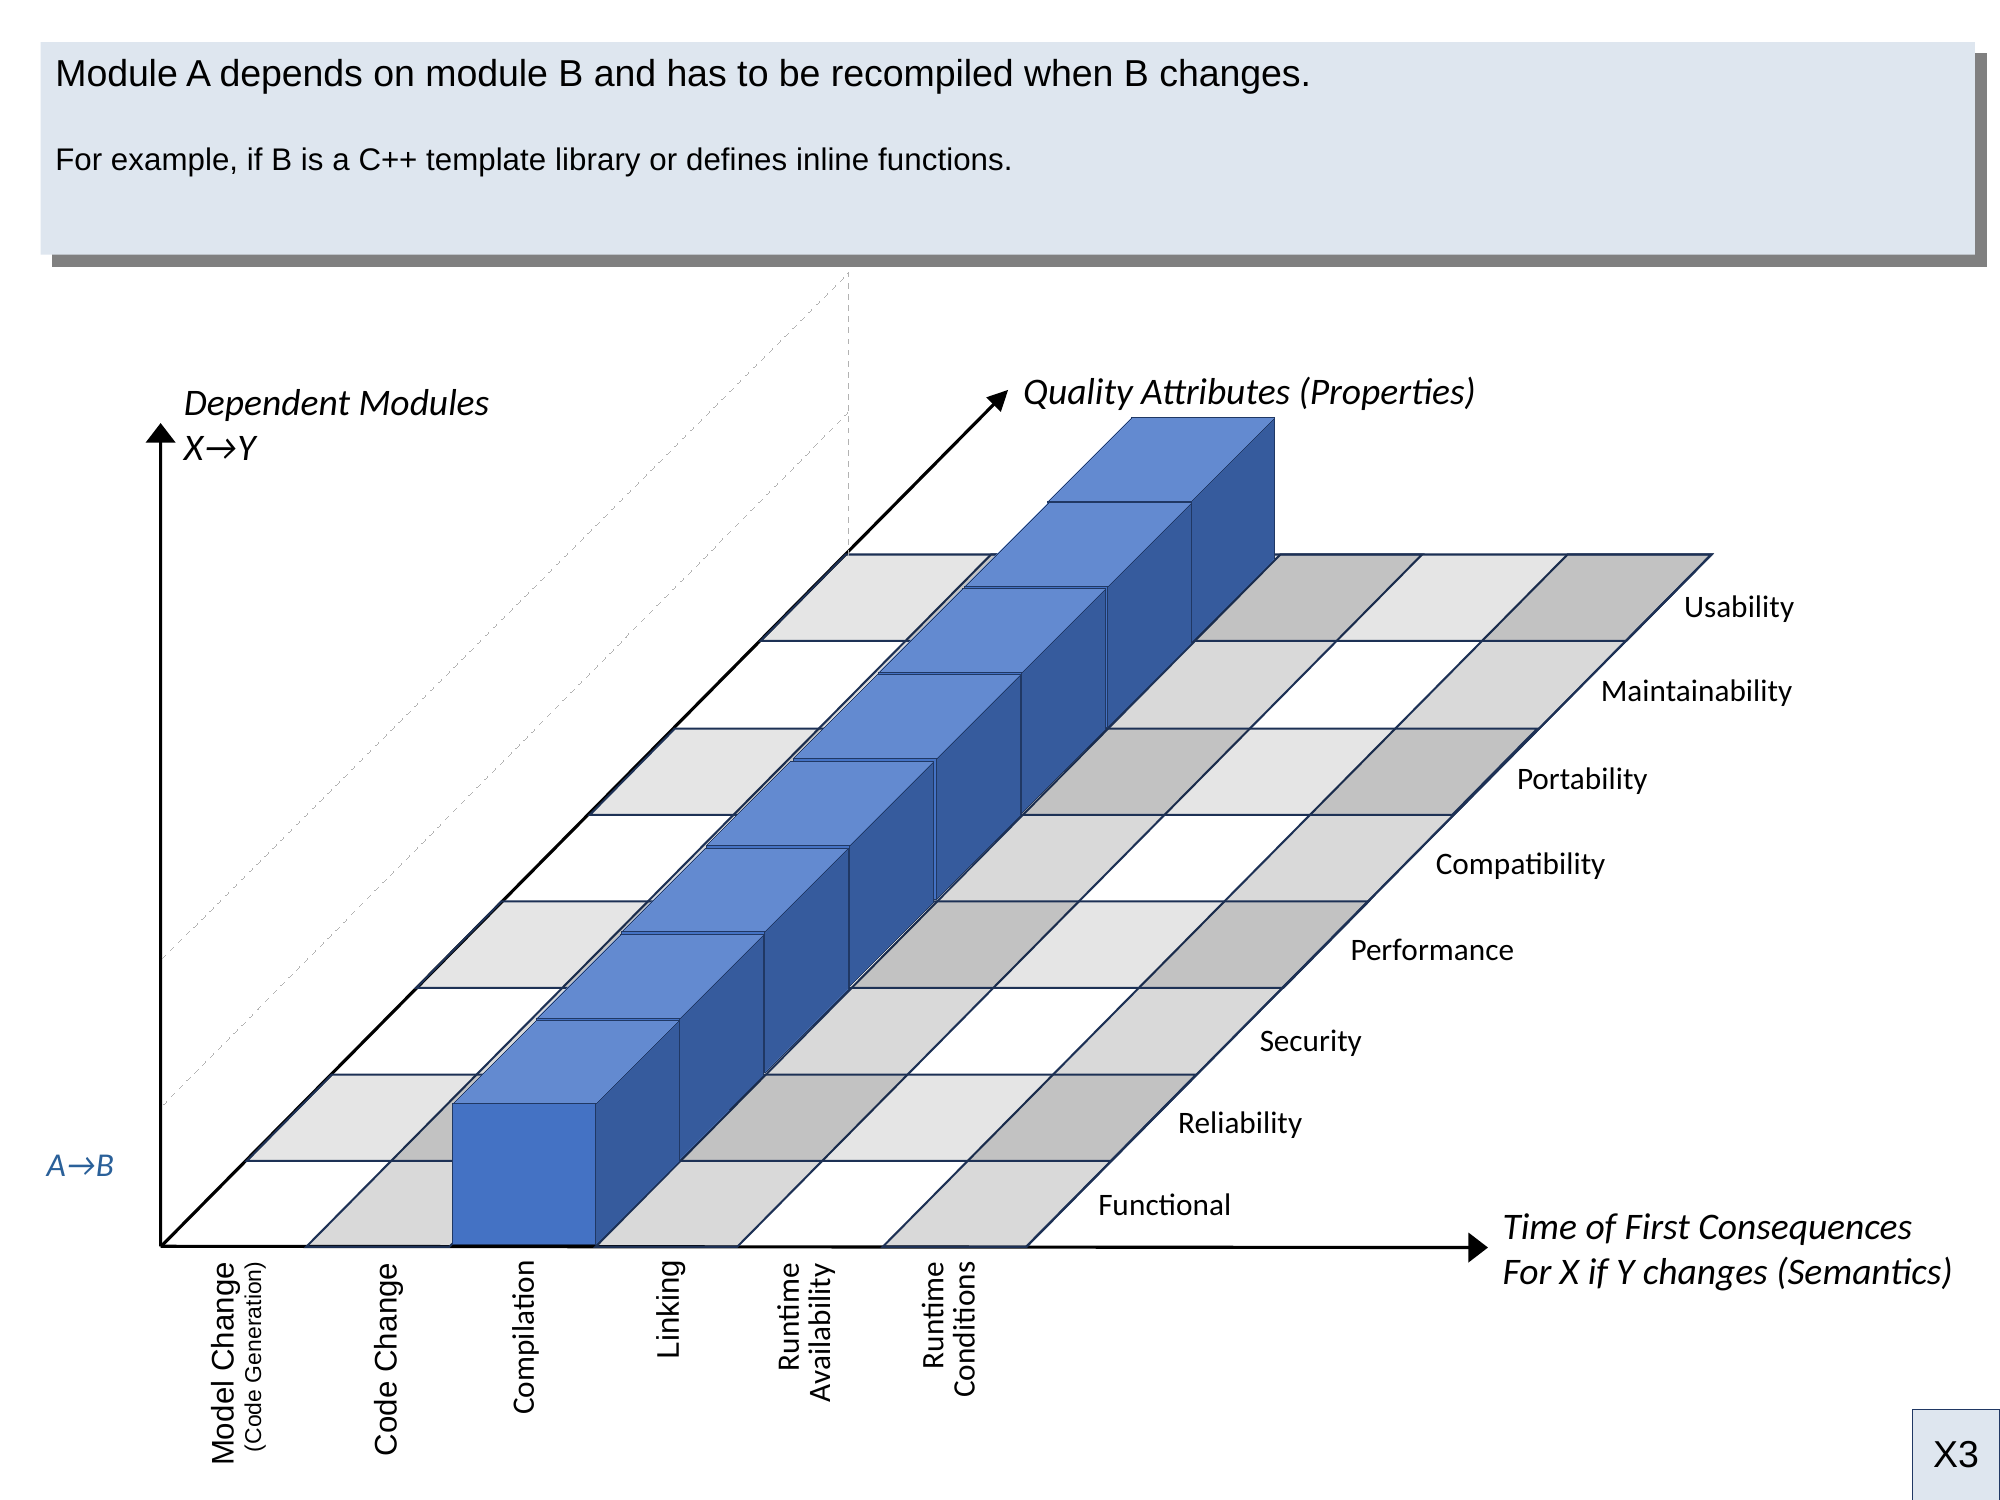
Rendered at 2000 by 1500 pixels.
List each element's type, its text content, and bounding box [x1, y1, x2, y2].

text_box Compatibility [1420, 835, 1694, 889]
text_box A→B [0, 645, 161, 1193]
text_box Code Change [361, 1247, 422, 1480]
text_box Reliability [1163, 1094, 1359, 1147]
text_box Quality Attributes (Properties) [1008, 359, 1491, 420]
text_box Usability [1669, 578, 1820, 631]
text_box Linking [643, 1247, 704, 1480]
text_box X3 [1912, 1409, 2000, 1500]
text_box Model Change (Code Generation) [198, 1246, 290, 1484]
text_box Time of First Consequences For X if Y changes (Semantics) [1487, 1195, 1969, 1300]
text_box Security [1245, 1012, 1428, 1065]
text_box Compilation [503, 1245, 560, 1480]
text_box Module A depends on module B and has to be recompiled when B changes. For example, if B is a C++ template library or defines inline functions. [40, 42, 1975, 255]
text_box Dependent Modules X→Y [160, 325, 505, 521]
text_box Portability [1502, 751, 1728, 804]
text_box Runtime Availability [768, 1248, 863, 1455]
text_box Maintainability [1585, 663, 1813, 716]
text_box Runtime Conditions [912, 1246, 1007, 1480]
text_box Performance [1328, 921, 1640, 975]
text_box Functional [1083, 1177, 1301, 1230]
text_box [246, 417, 1709, 1247]
